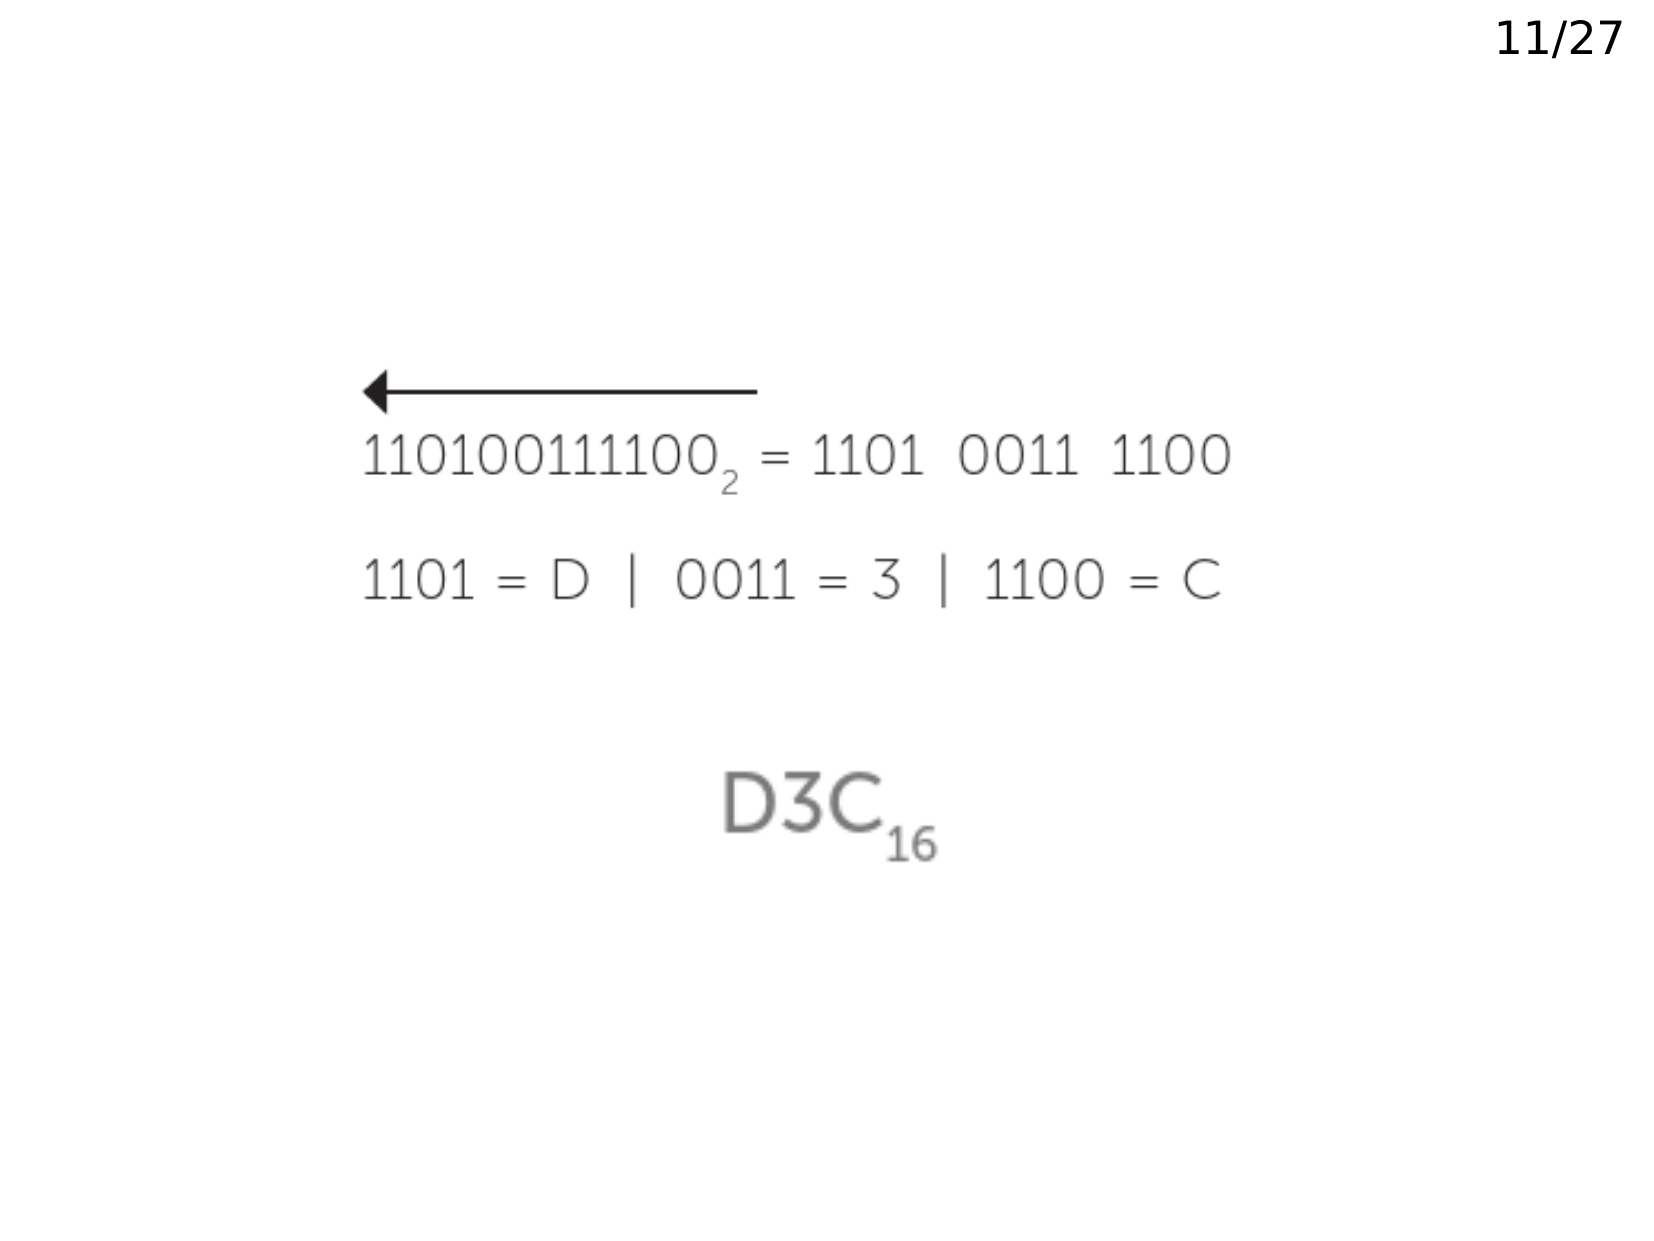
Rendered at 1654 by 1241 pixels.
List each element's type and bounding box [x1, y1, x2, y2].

picture [354, 366, 1235, 624]
picture [716, 760, 945, 872]
